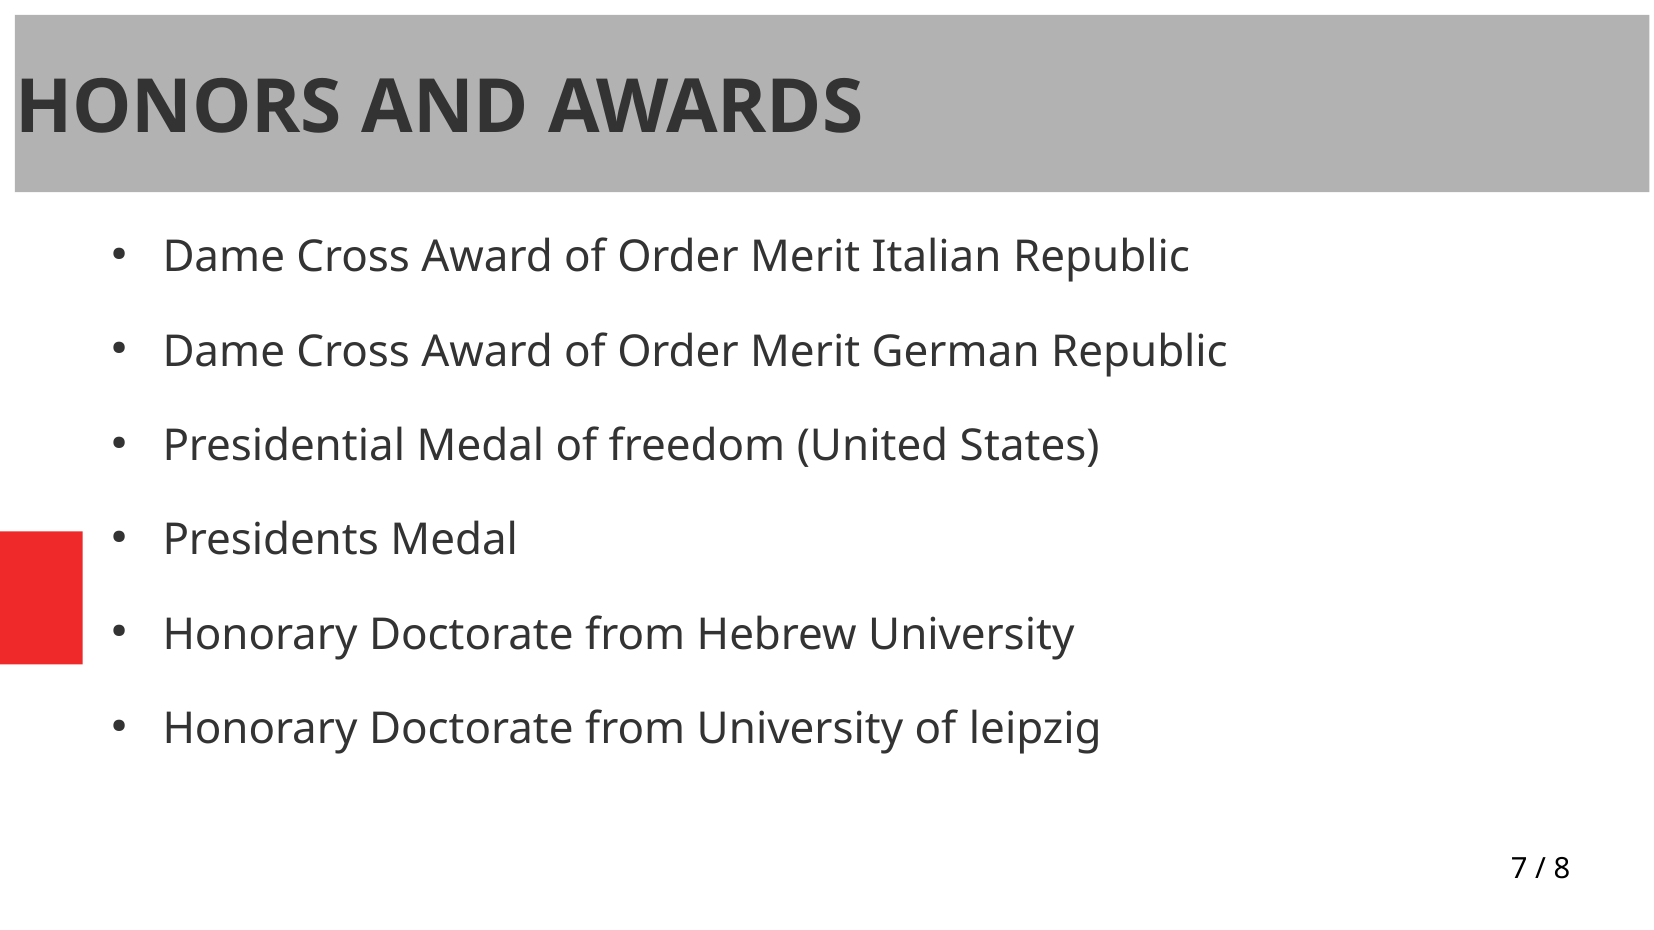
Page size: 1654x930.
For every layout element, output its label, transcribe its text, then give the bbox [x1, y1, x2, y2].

list Dame Cross Award of Order Merit Italian Republic Dame Cross Award of Order Merit German Republic Presidential Medal of freedom (United States) Presidents Medal Honorary Doctorate from Hebrew University Honorary Doctorate from University of leipzig [94, 224, 1500, 757]
title HONORS AND AWARDS [14, 14, 1650, 193]
